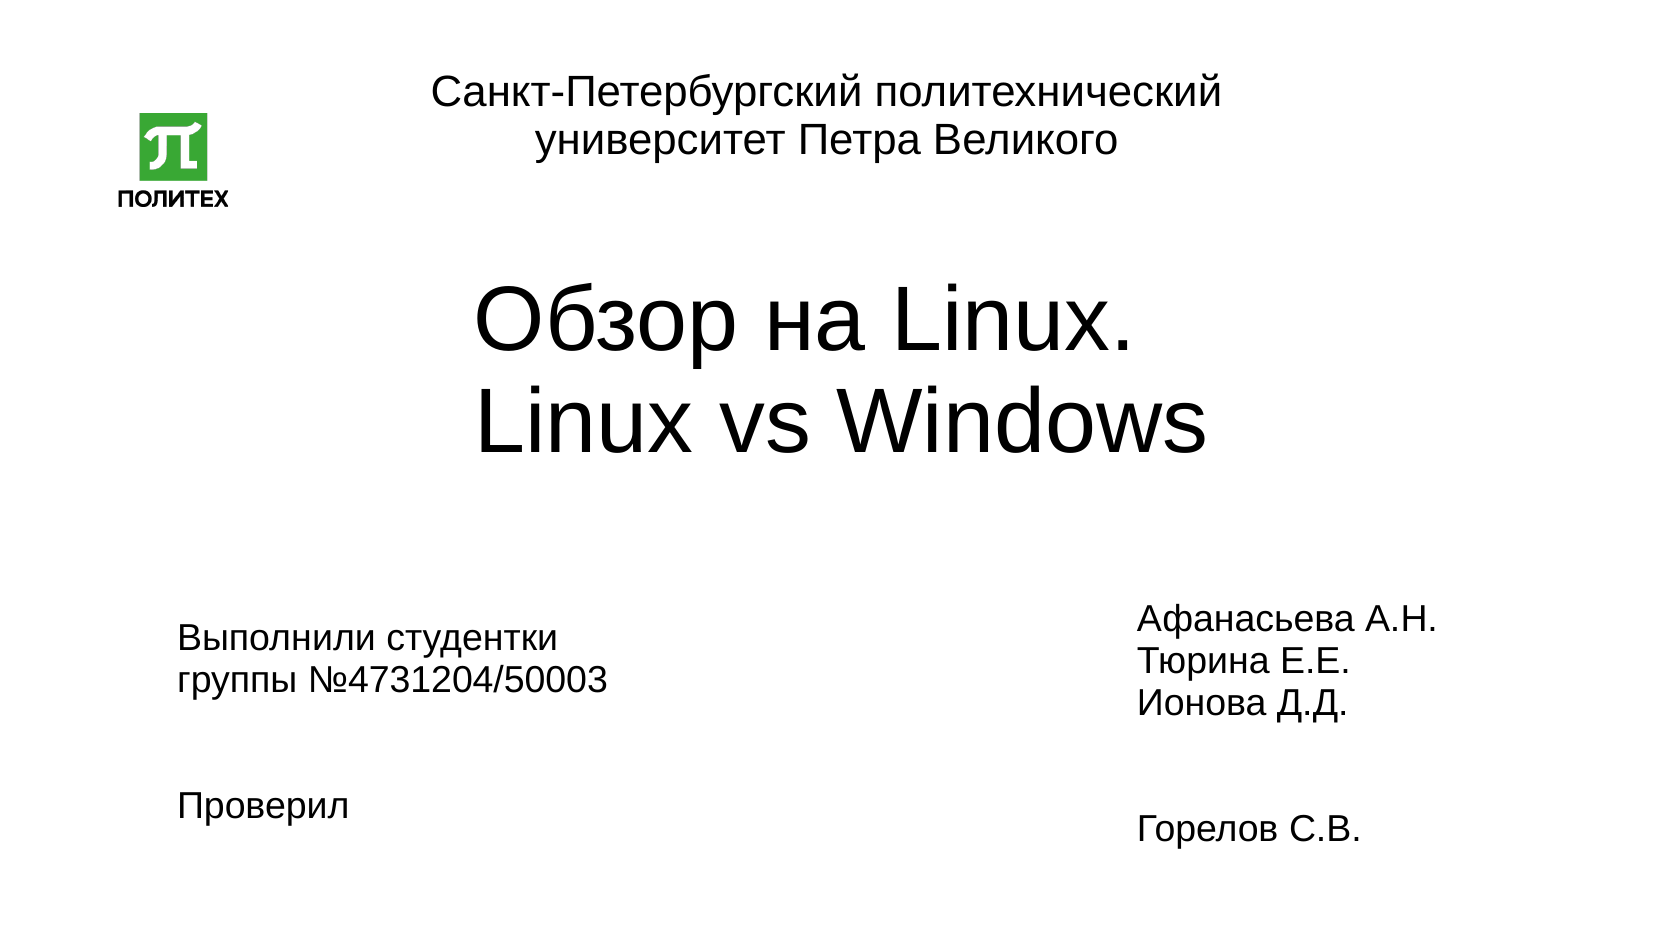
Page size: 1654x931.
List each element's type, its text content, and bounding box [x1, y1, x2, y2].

subtitle Выполнили студентки группы №4731204/50003 Проверил [177, 616, 739, 827]
text_box Афанасьева А.Н. Тюрина Е.Е. Ионова Д.Д. Горелов С.В. [1122, 590, 1454, 858]
picture [118, 113, 229, 207]
title Обзор на Linux. Linux vs Windows [88, 267, 1548, 473]
text_box Санкт-Петербургский политехнический университет Петра Великого [383, 59, 1270, 172]
